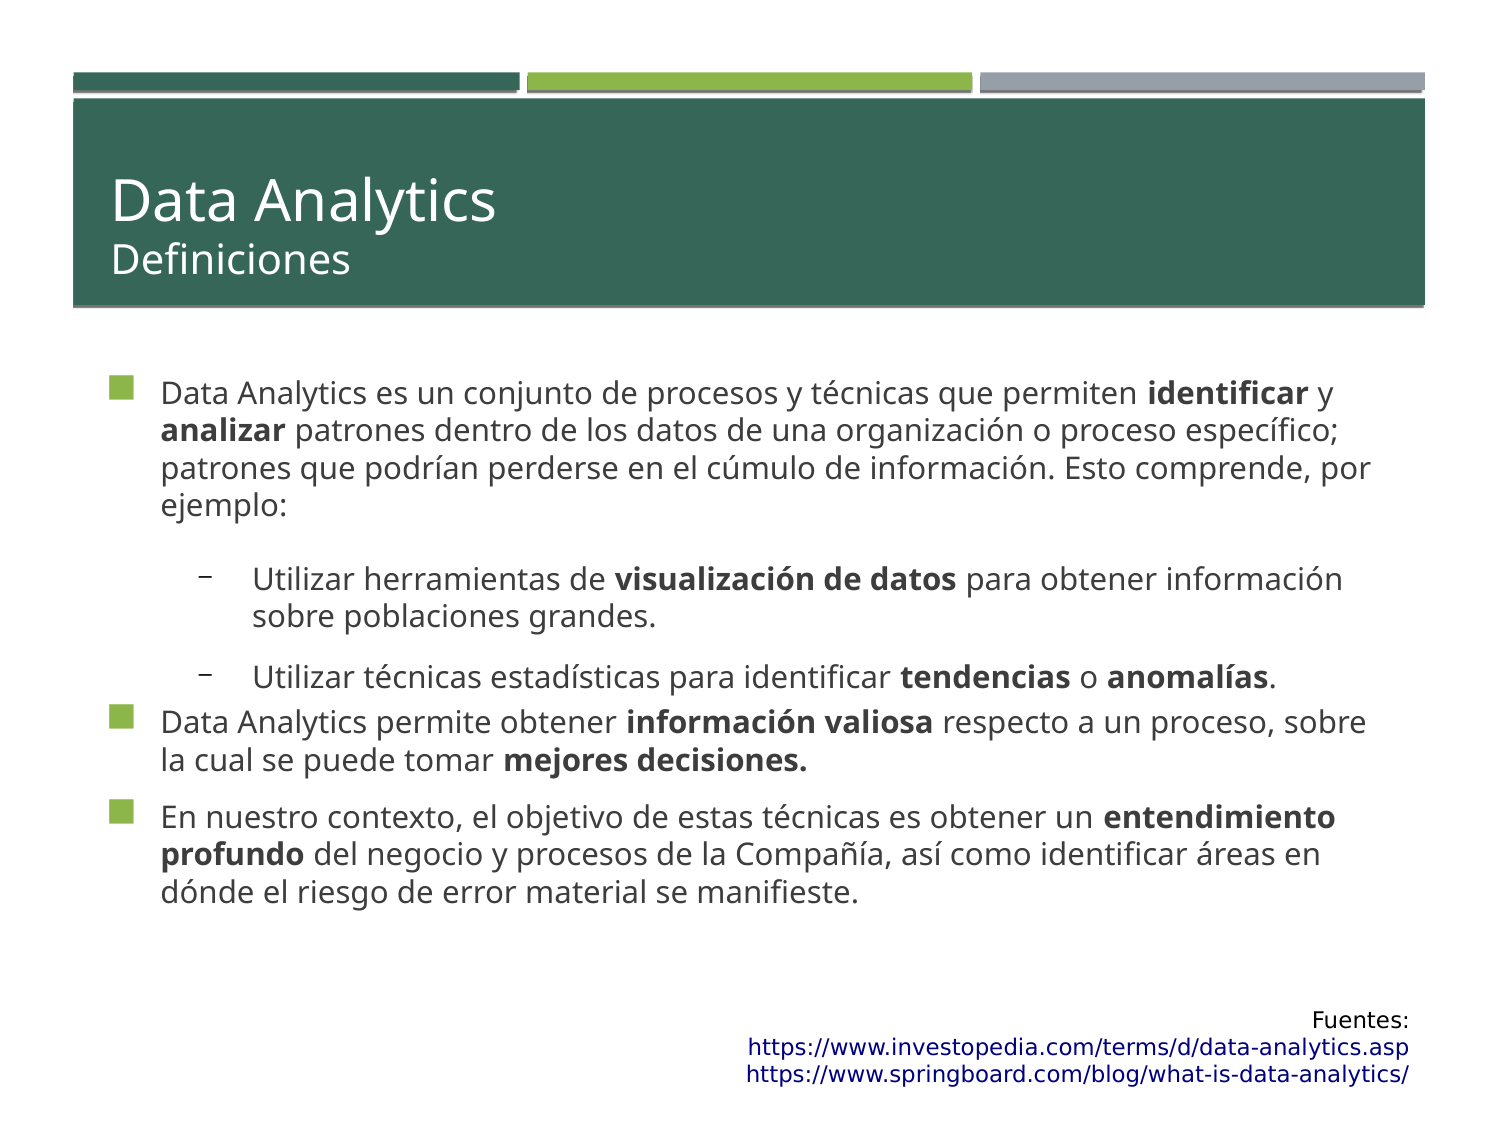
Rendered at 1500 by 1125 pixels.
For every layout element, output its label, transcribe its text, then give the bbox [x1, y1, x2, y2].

title Data Analytics Definiciones [95, 112, 1406, 291]
text_box Fuentes: https://www.investopedia.com/terms/d/data-analytics.asp https://www.springboard.com/blog/what-is-data-analytics/ [731, 999, 1426, 1096]
list Data Analytics es un conjunto de procesos y técnicas que permiten identificar y analizar patrones dentro de los datos de una organización o proceso específico; patrones que podrían perderse en el cúmulo de información. Esto comprende, por ejemplo: Utilizar herramientas de visualización de datos para obtener información sobre poblaciones grandes. Utilizar técnicas estadísticas para identificar tendencias o anomalías. Data Analytics permite obtener información valiosa respecto a un proceso, sobre la cual se puede tomar mejores decisiones. En nuestro contexto, el objetivo de estas técnicas es obtener un entendimiento profundo del negocio y procesos de la Compañía, así como identificar áreas en dónde el riesgo de error material se manifieste. [95, 365, 1406, 962]
